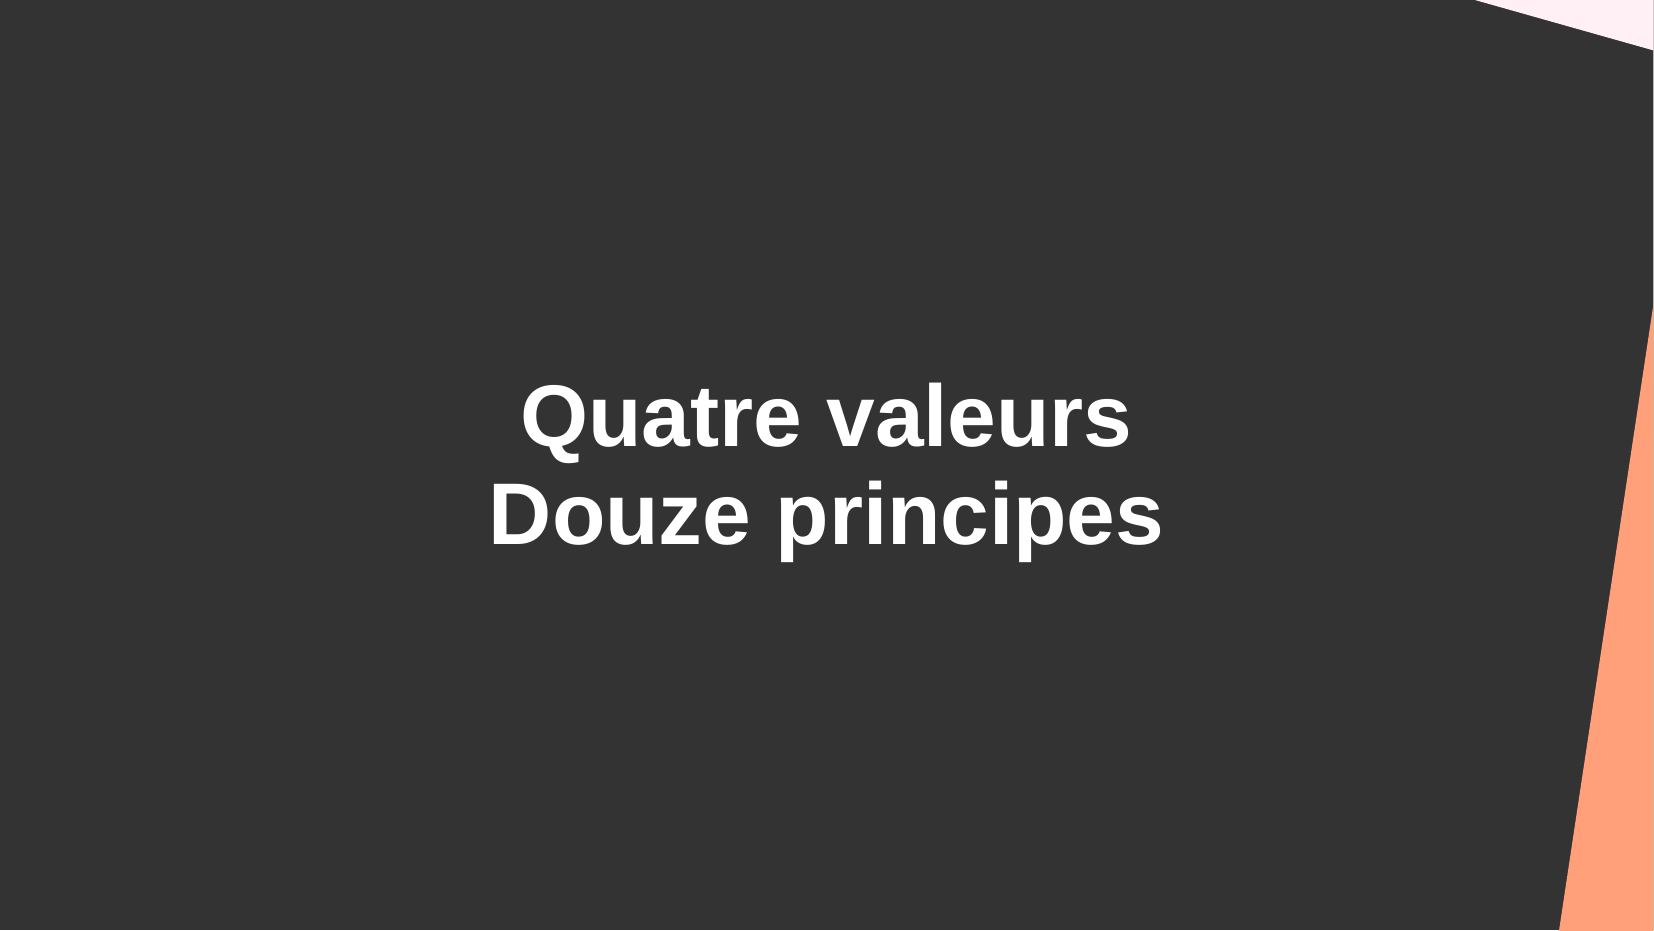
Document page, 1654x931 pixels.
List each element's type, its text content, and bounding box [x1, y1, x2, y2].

text_box [1558, 300, 1654, 931]
title Quatre valeurs Douze principes [31, 367, 1622, 563]
text_box [1474, 0, 1654, 51]
